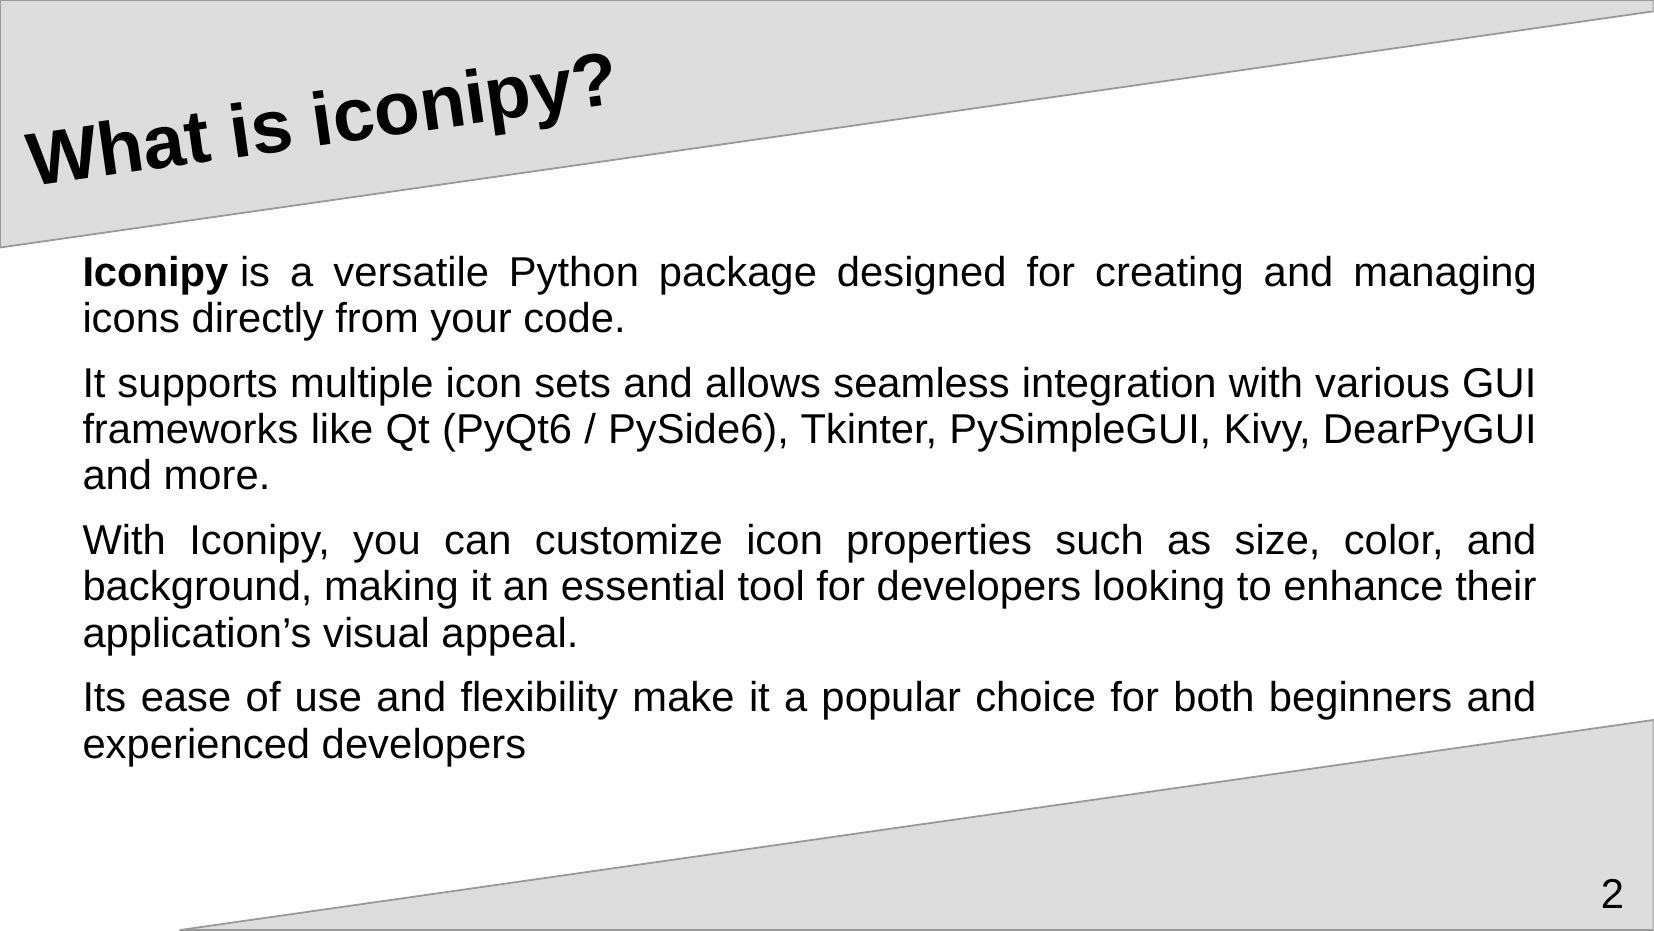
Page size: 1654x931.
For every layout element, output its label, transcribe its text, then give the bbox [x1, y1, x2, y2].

list Iconipy is a versatile Python package designed for creating and managing icons directly from your code. It supports multiple icon sets and allows seamless integration with various GUI frameworks like Qt (PyQt6 / PySide6), Tkinter, PySimpleGUI, Kivy, DearPyGUI and more. With Iconipy, you can customize icon properties such as size, color, and background, making it an essential tool for developers looking to enhance their application’s visual appeal. Its ease of use and flexibility make it a popular choice for both beginners and experienced developers [82, 248, 1538, 789]
title What is iconipy? [16, 0, 1501, 239]
